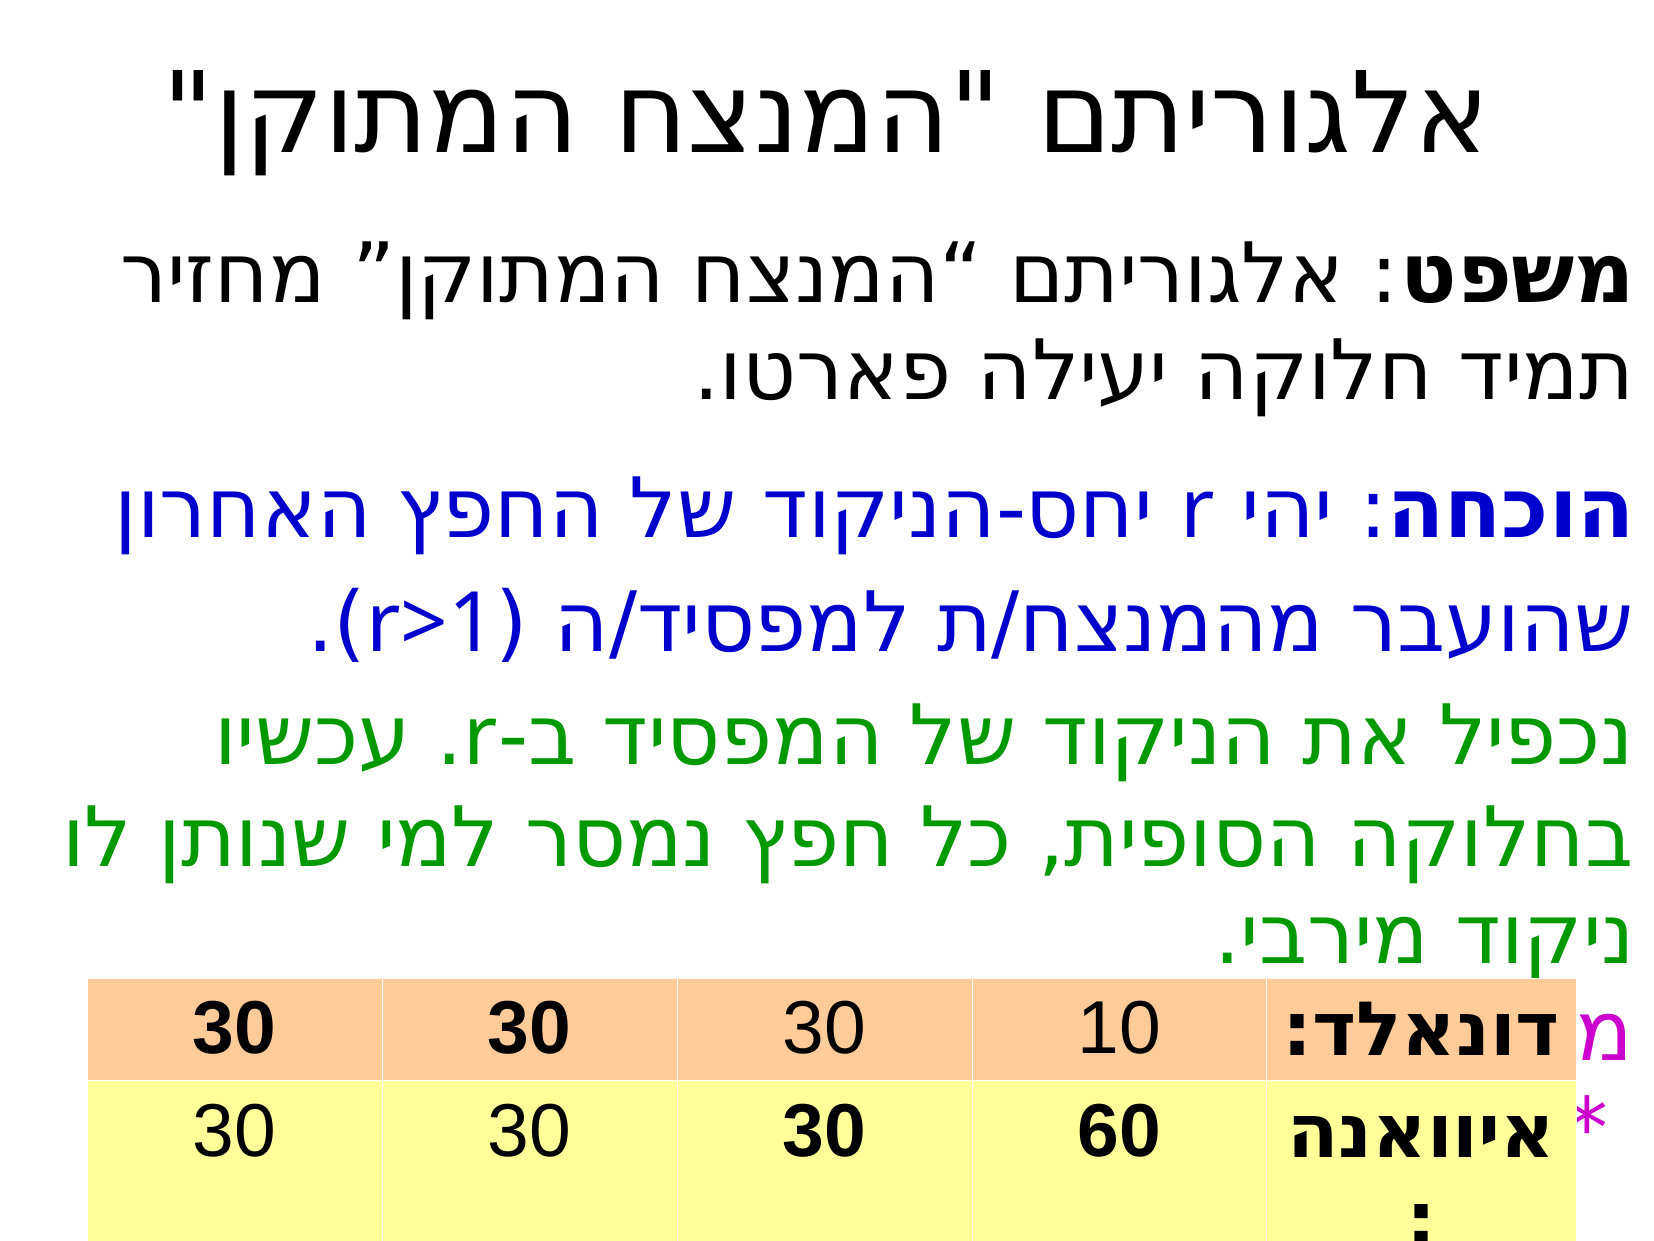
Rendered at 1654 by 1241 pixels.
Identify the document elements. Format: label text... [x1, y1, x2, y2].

title אלגוריתם "המנצח המתוקן" [0, 32, 1654, 196]
list משפט: אלגוריתם “המנצח המתוקן” מחזיר תמיד חלוקה יעילה פארטו. הוכחה: יהי r יחס-הניקוד של החפץ האחרון שהועבר מהמנצח/ת למפסיד/ה (r>1). נכפיל את הניקוד של המפסיד ב-r. עכשיו בחלוקה הסופית, כל חפץ נמסר למי שנותן לו ניקוד מירבי. מכאן - החלוקה הסופית ממקסמת סכום: *** r*v[loser] + v[winner] [15, 225, 1636, 1216]
table_cell איוואנה: [1267, 1081, 1576, 1241]
table_cell 30 [88, 1081, 382, 1241]
table_header דונאלד: [1267, 979, 1576, 1080]
table_cell 30 [383, 1081, 677, 1241]
table_header 30 [678, 979, 972, 1080]
table_header 10 [973, 979, 1266, 1080]
table_header 30 [383, 979, 677, 1080]
table_header 30 [88, 979, 382, 1080]
table_cell 60 [973, 1081, 1266, 1241]
table_cell 30 [678, 1081, 972, 1241]
